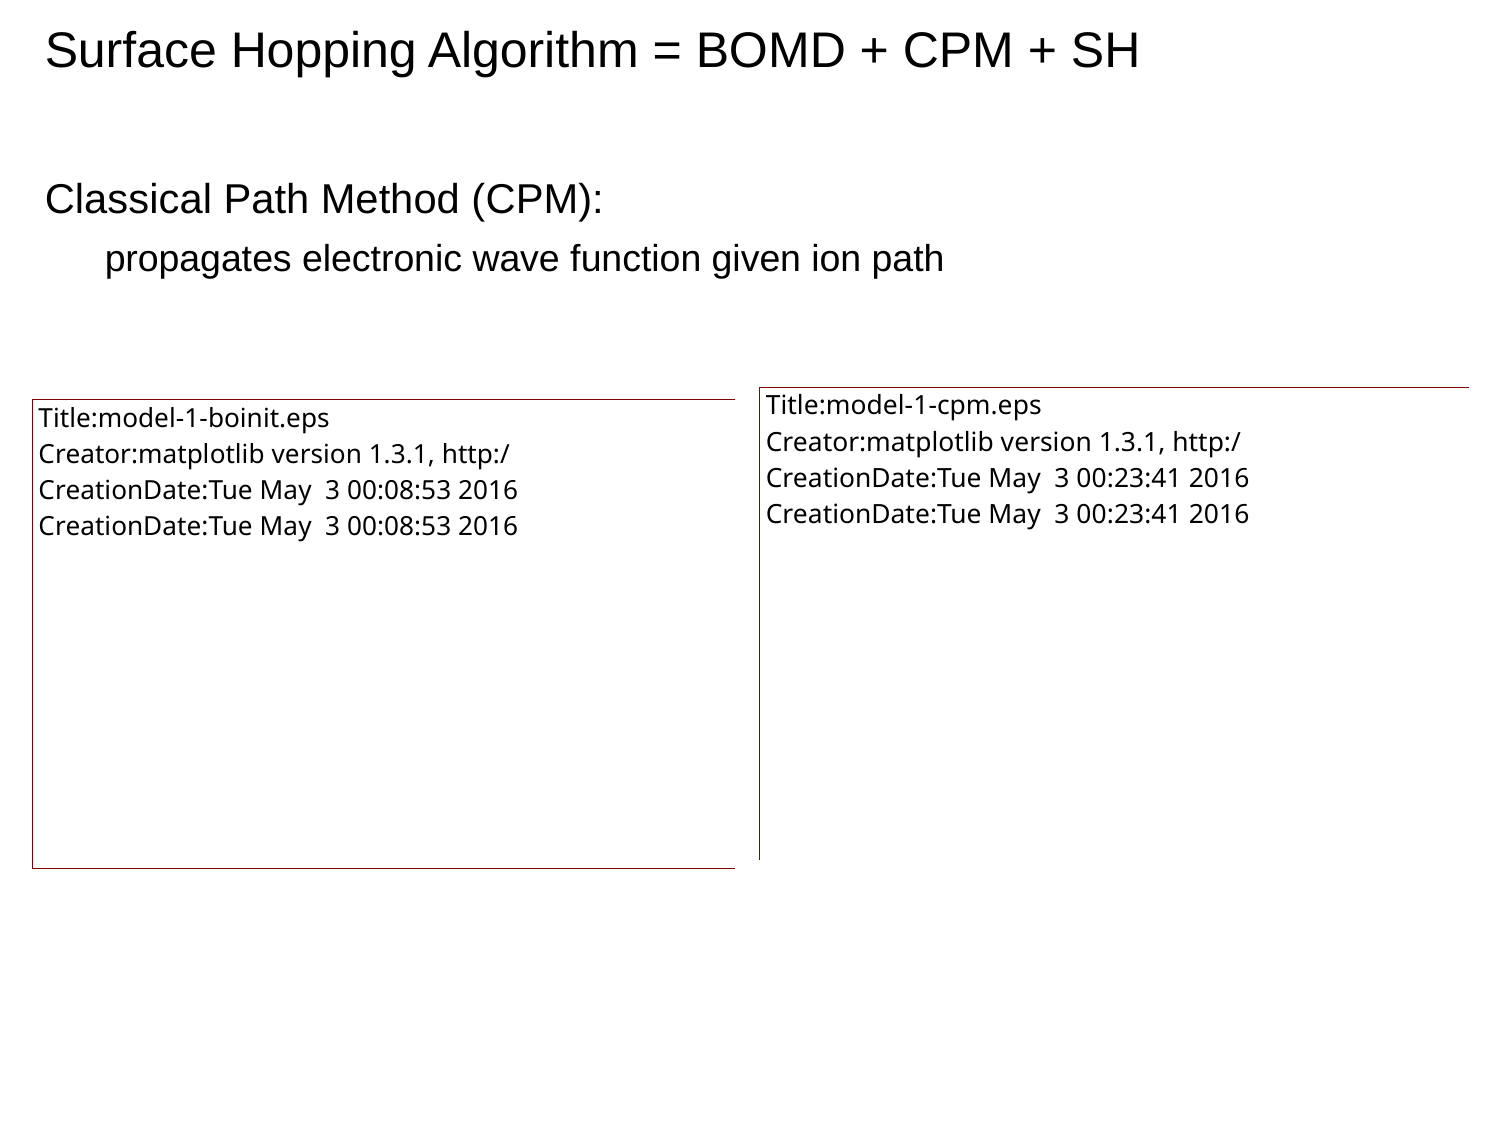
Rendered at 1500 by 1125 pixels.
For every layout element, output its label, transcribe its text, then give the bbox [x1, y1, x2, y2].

text_box Classical Path Method (CPM): [30, 168, 1486, 231]
picture [30, 397, 735, 869]
text_box Surface Hopping Algorithm = BOMD + CPM + SH [30, 15, 1486, 87]
picture [757, 385, 1469, 860]
text_box propagates electronic wave function given ion path [90, 230, 1021, 288]
